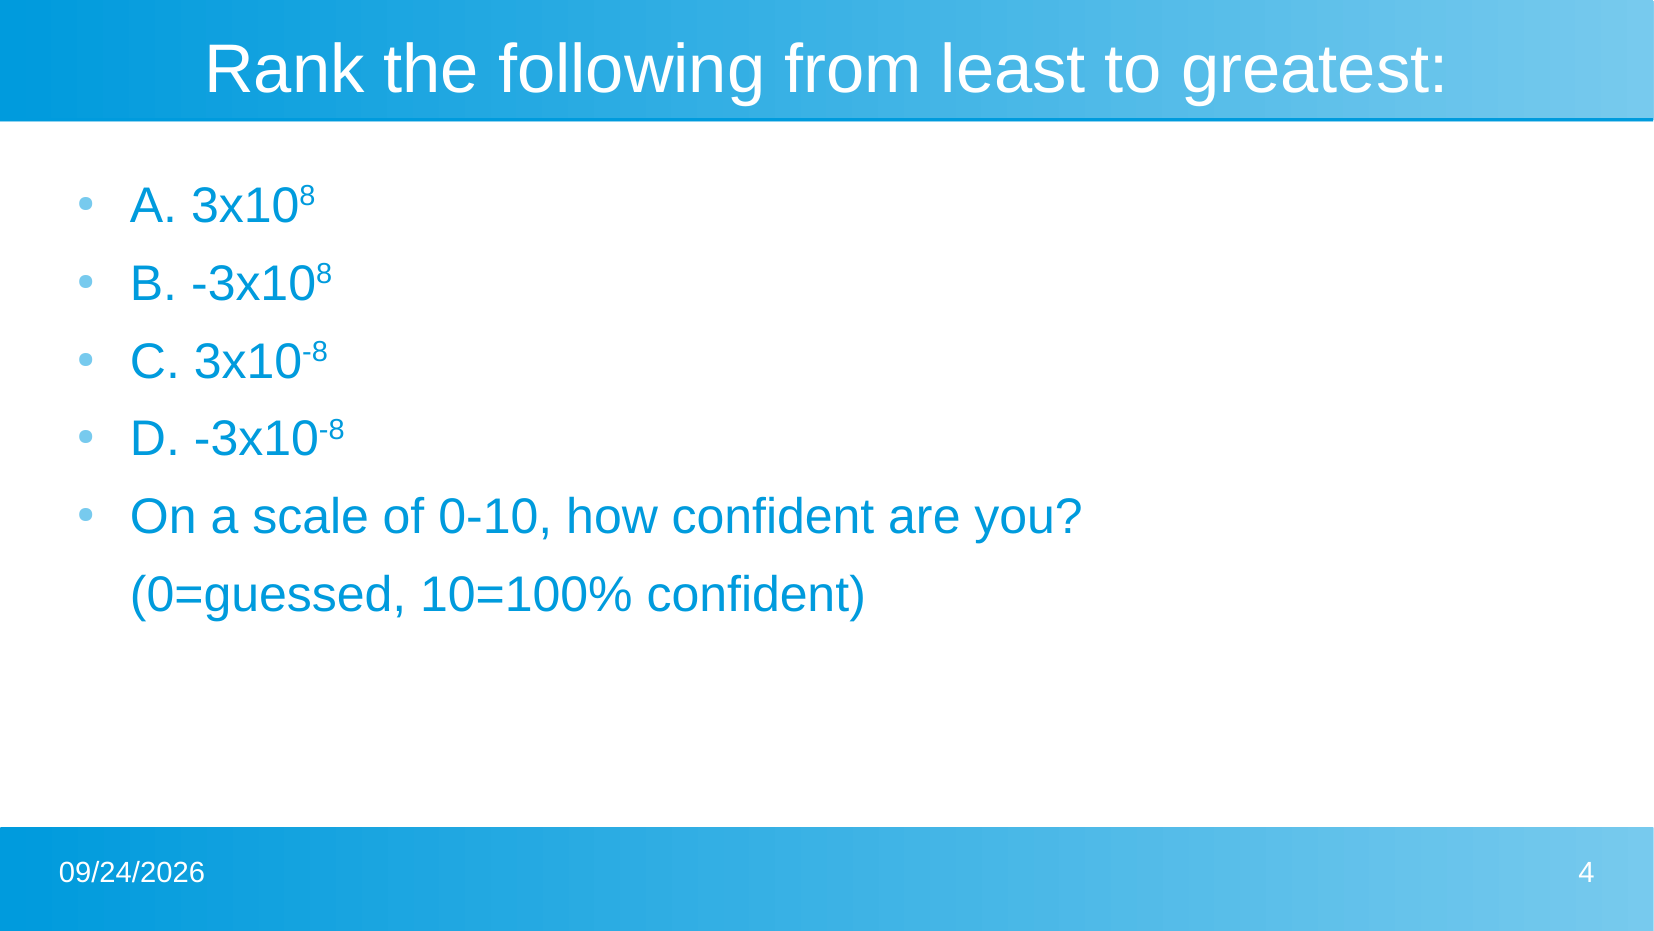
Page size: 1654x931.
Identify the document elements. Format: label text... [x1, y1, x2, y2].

title Rank the following from least to greatest: [59, 29, 1595, 108]
list A. 3x108 B. -3x108 C. 3x10-8 D. -3x10-8 On a scale of 0-10, how confident are you? (0=guessed, 10=100% confident) [59, 177, 1595, 768]
